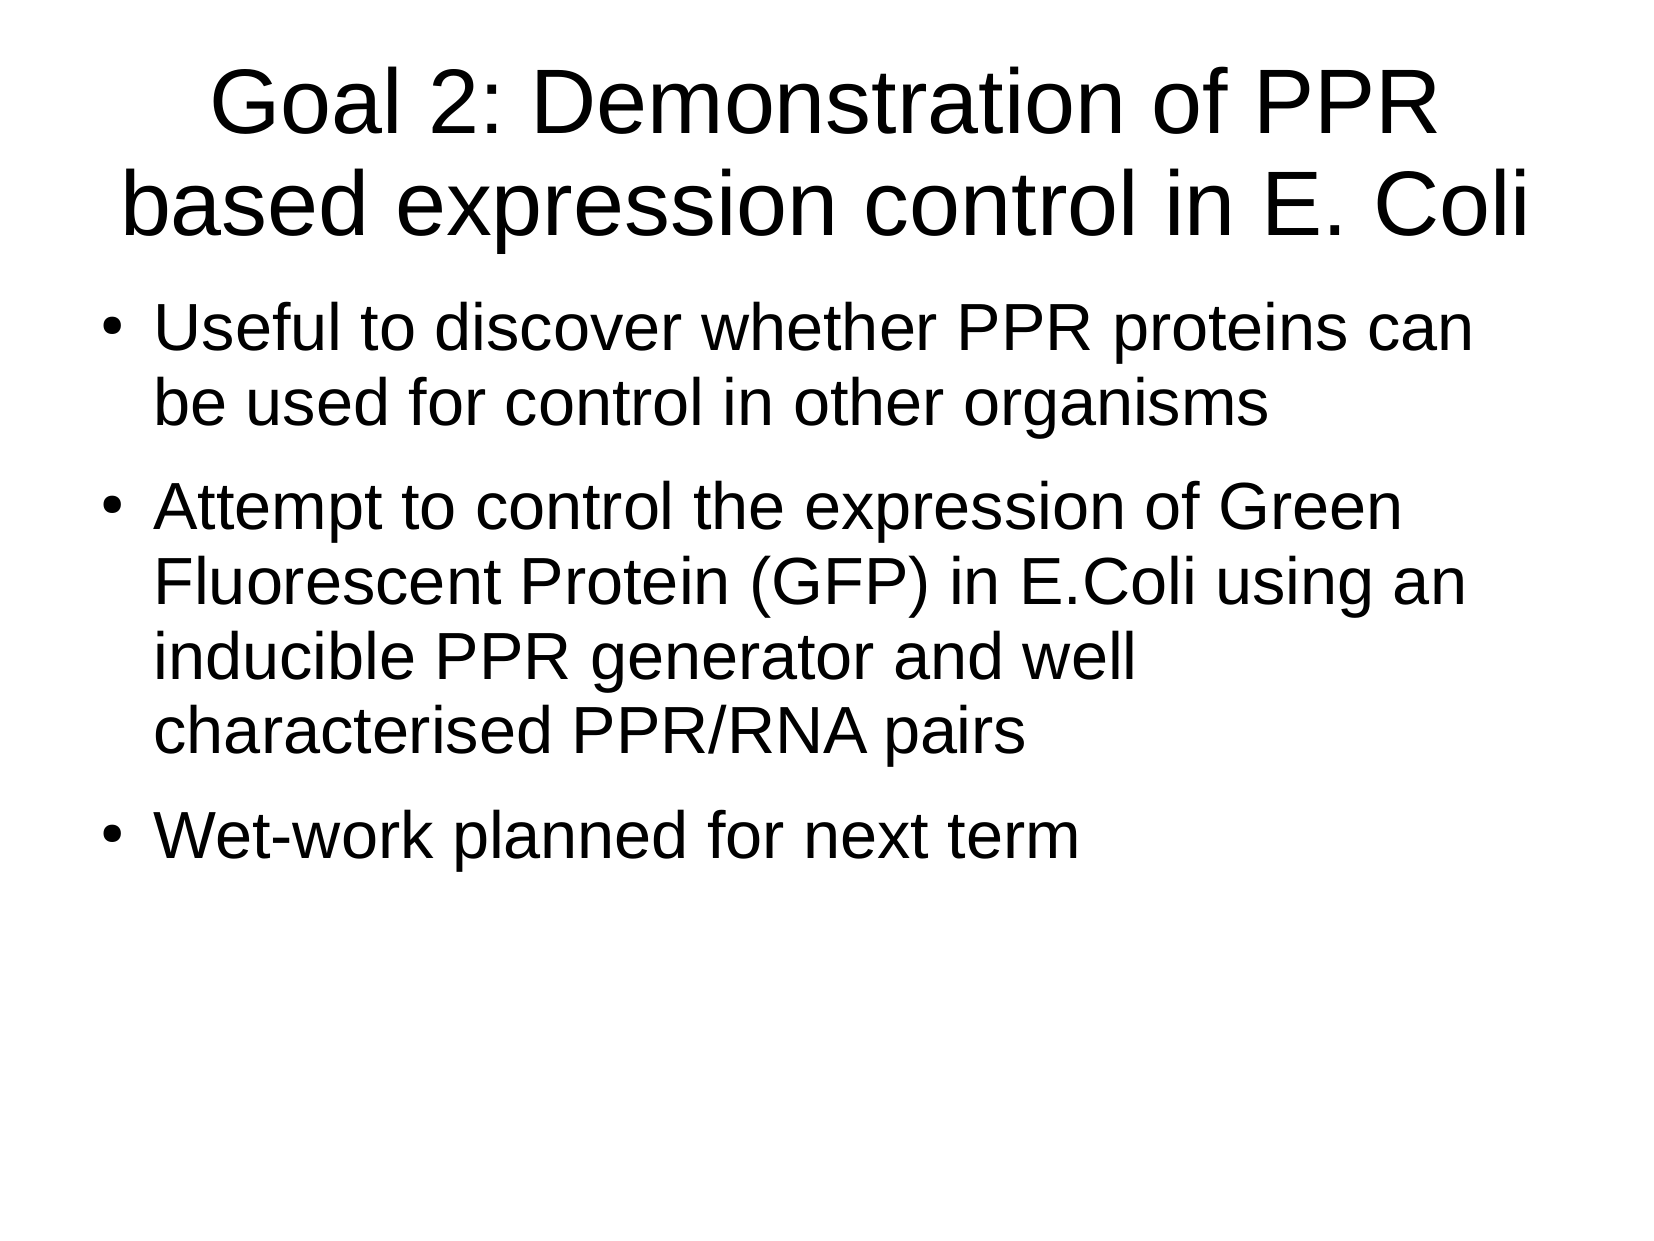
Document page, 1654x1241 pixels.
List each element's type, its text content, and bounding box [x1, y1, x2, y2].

list Useful to discover whether PPR proteins can be used for control in other organisms Attempt to control the expression of Green Fluorescent Protein (GFP) in E.Coli using an inducible PPR generator and well characterised PPR/RNA pairs Wet-work planned for next term [82, 290, 1538, 1010]
title Goal 2: Demonstration of PPR based expression control in E. Coli [82, 49, 1571, 257]
